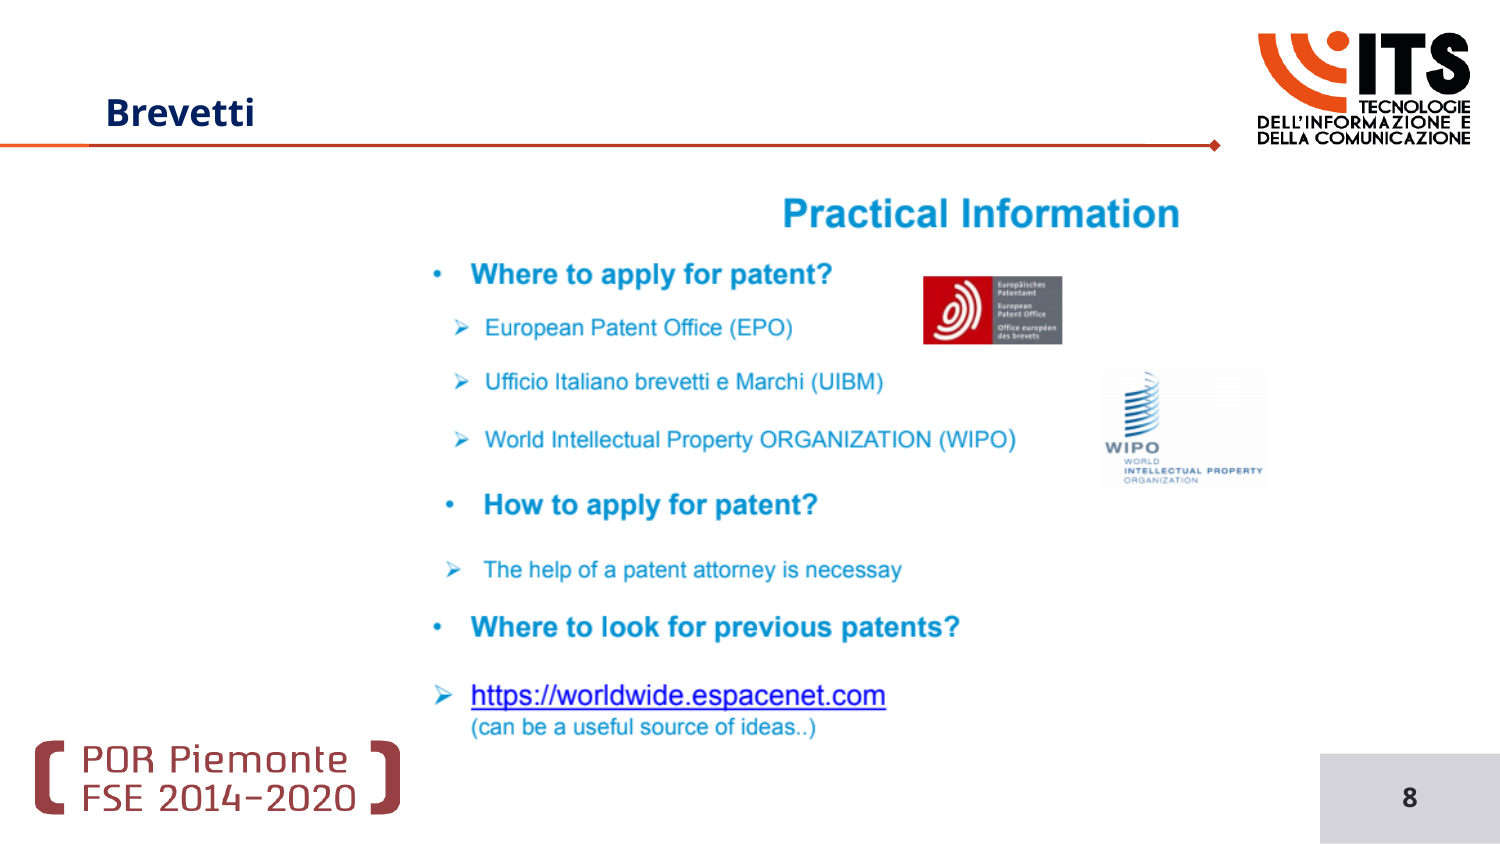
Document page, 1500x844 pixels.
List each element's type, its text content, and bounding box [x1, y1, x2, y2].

picture [0, 0, 1500, 844]
slide_number <numero> [1320, 753, 1500, 844]
title Brevetti [90, 59, 1320, 150]
